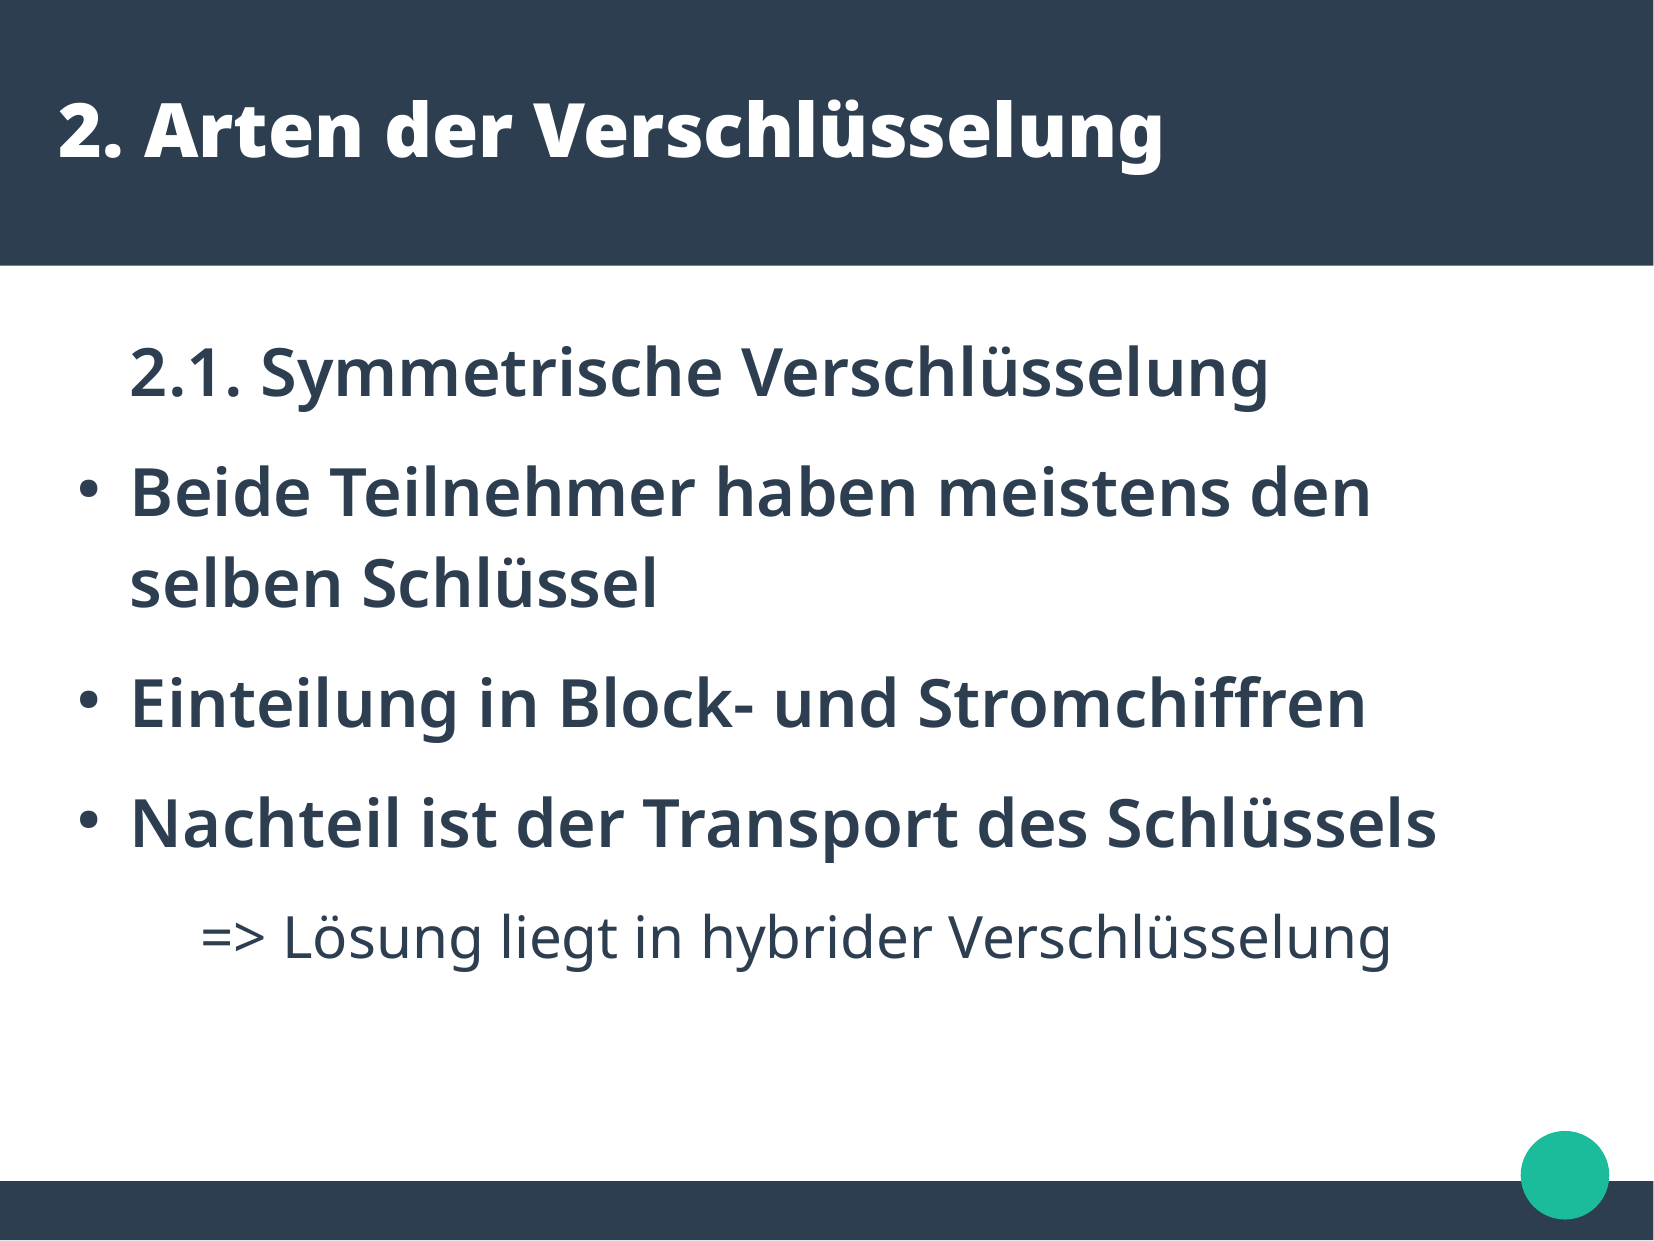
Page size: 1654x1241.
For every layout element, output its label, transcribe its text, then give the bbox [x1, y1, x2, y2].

title 2. Arten der Verschlüsselung [59, 49, 1595, 207]
list 2.1. Symmetrische Verschlüsselung Beide Teilnehmer haben meistens den selben Schlüssel Einteilung in Block- und Stromchiffren Nachteil ist der Transport des Schlüssels => Lösung liegt in hybrider Verschlüsselung [59, 324, 1595, 1152]
